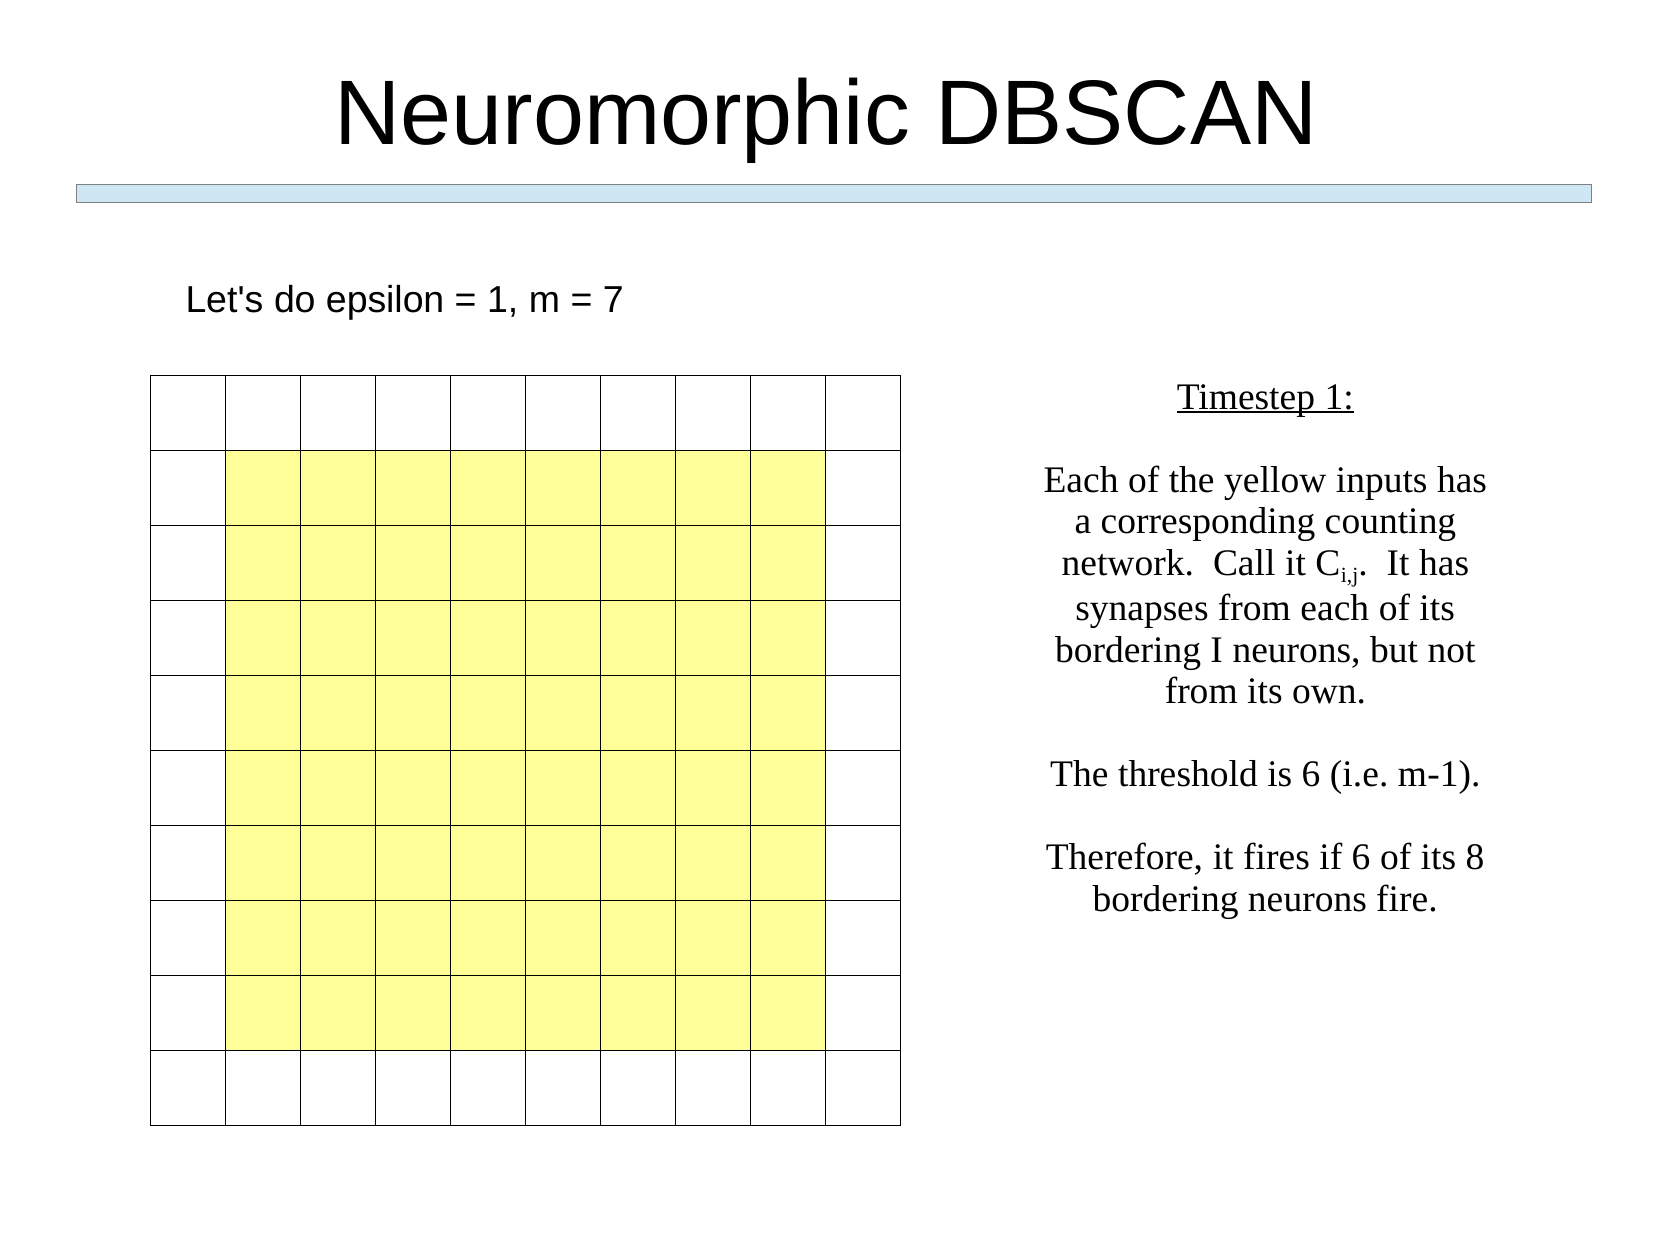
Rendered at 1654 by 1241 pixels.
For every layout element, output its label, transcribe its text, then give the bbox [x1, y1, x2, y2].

text_box Timestep 1: Each of the yellow inputs has a corresponding counting network. Call it Ci,j. It has synapses from each of its bordering I neurons, but not from its own. The threshold is 6 (i.e. m-1). Therefore, it fires if 6 of its 8 bordering neurons fire. [1016, 368, 1515, 1052]
title Neuromorphic DBSCAN [82, 61, 1571, 164]
text_box [150, 375, 901, 1126]
text_box Let's do epsilon = 1, m = 7 [170, 271, 640, 329]
text_box [76, 184, 1592, 203]
